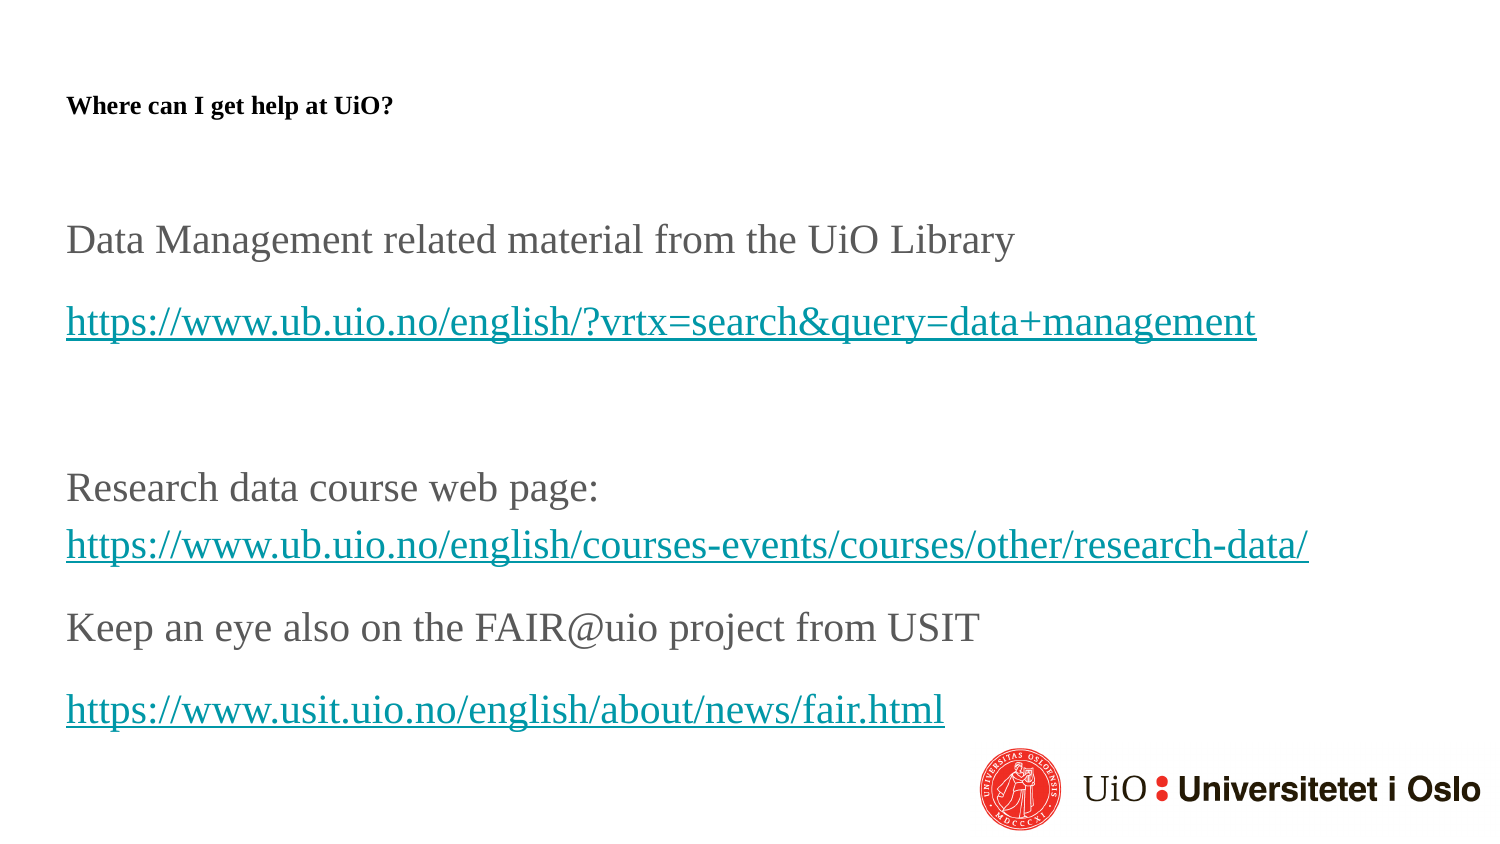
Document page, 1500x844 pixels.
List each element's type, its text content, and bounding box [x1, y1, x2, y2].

picture [970, 742, 1500, 837]
title Where can I get help at UiO? [51, 72, 1449, 167]
list Data Management related material from the UiO Library https://www.ub.uio.no/english/?vrtx=search&query=data+management Research data course web page: https://www.ub.uio.no/english/courses-events/courses/other/research-data/ Keep an eye also on the FAIR@uio project from USIT https://www.usit.uio.no/english/about/news/fair.html [51, 189, 1449, 750]
